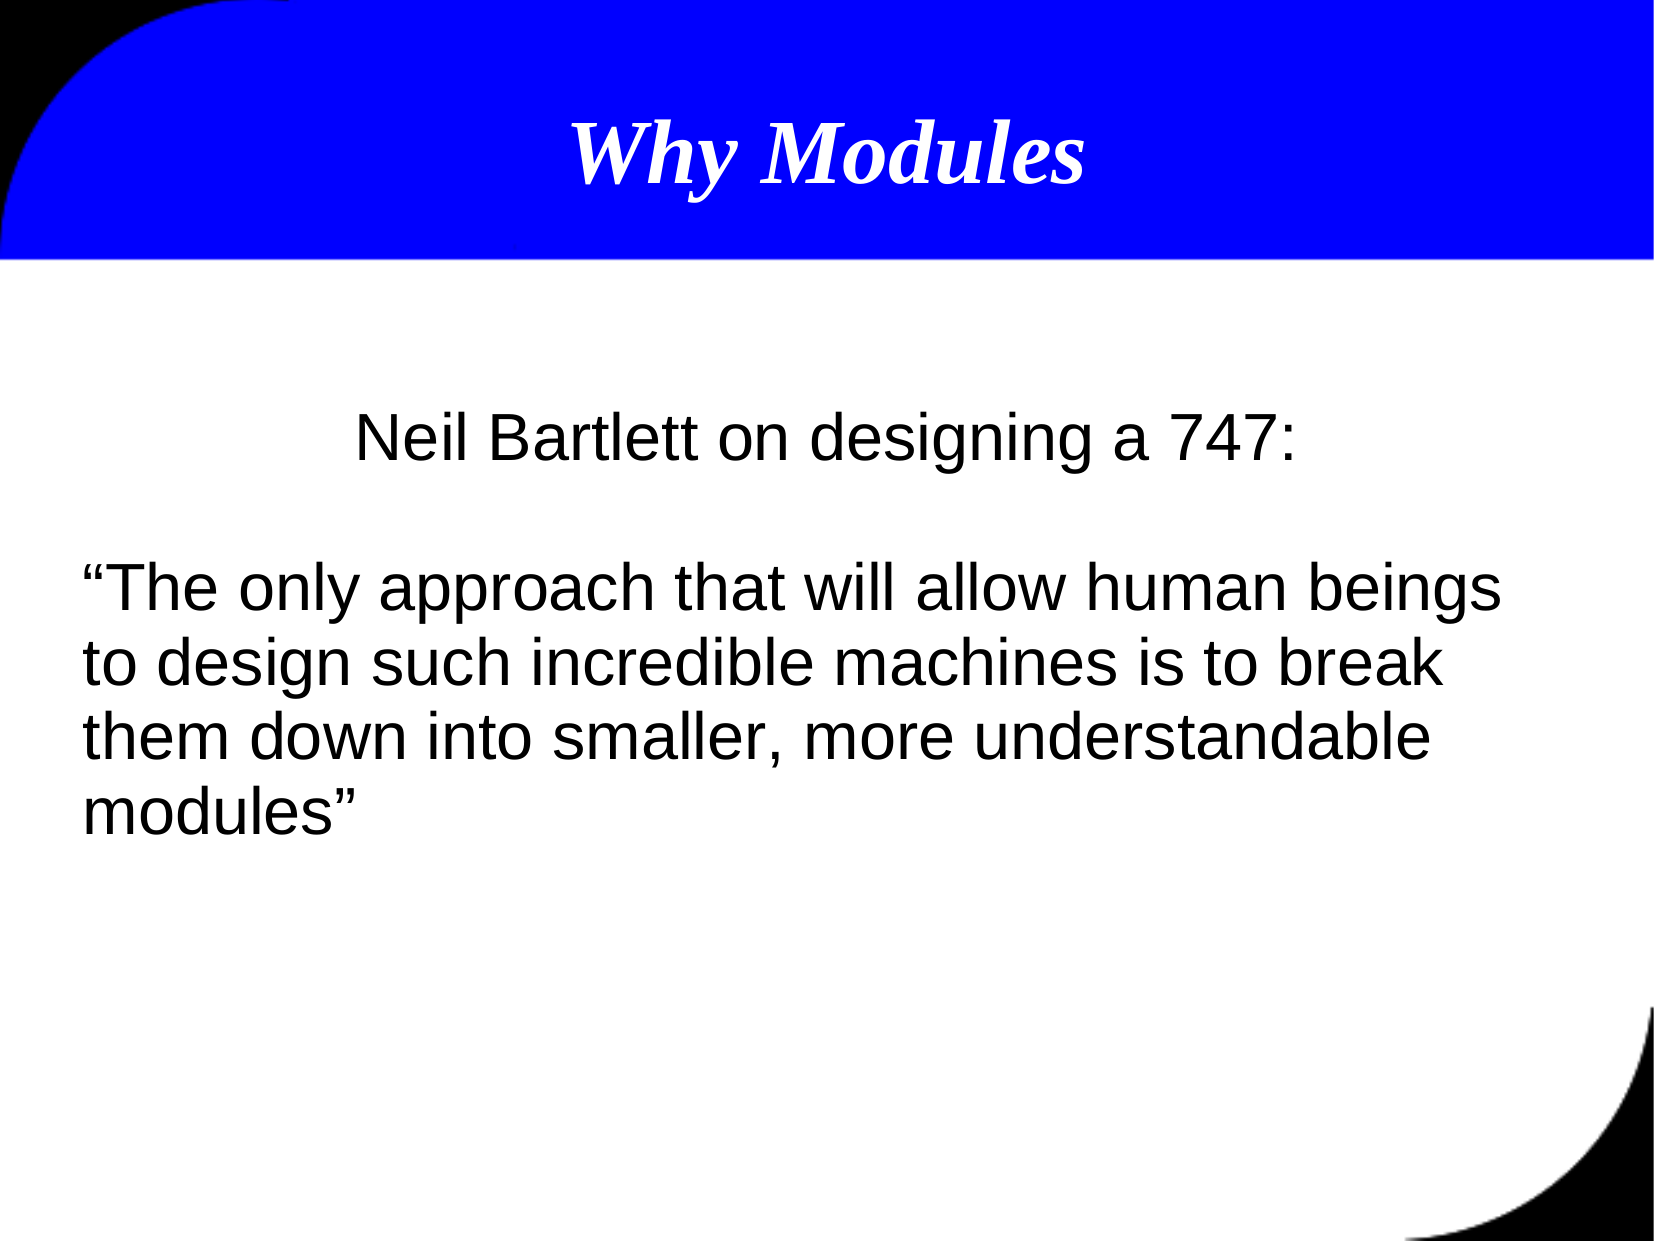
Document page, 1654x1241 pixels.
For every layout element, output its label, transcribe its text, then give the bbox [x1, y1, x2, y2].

title Why Modules [82, 56, 1571, 250]
picture [0, 0, 1654, 1241]
subtitle Neil Bartlett on designing a 747: “The only approach that will allow human beings to design such incredible machines is to break them down into smaller, more understandable modules” [82, 297, 1571, 1102]
